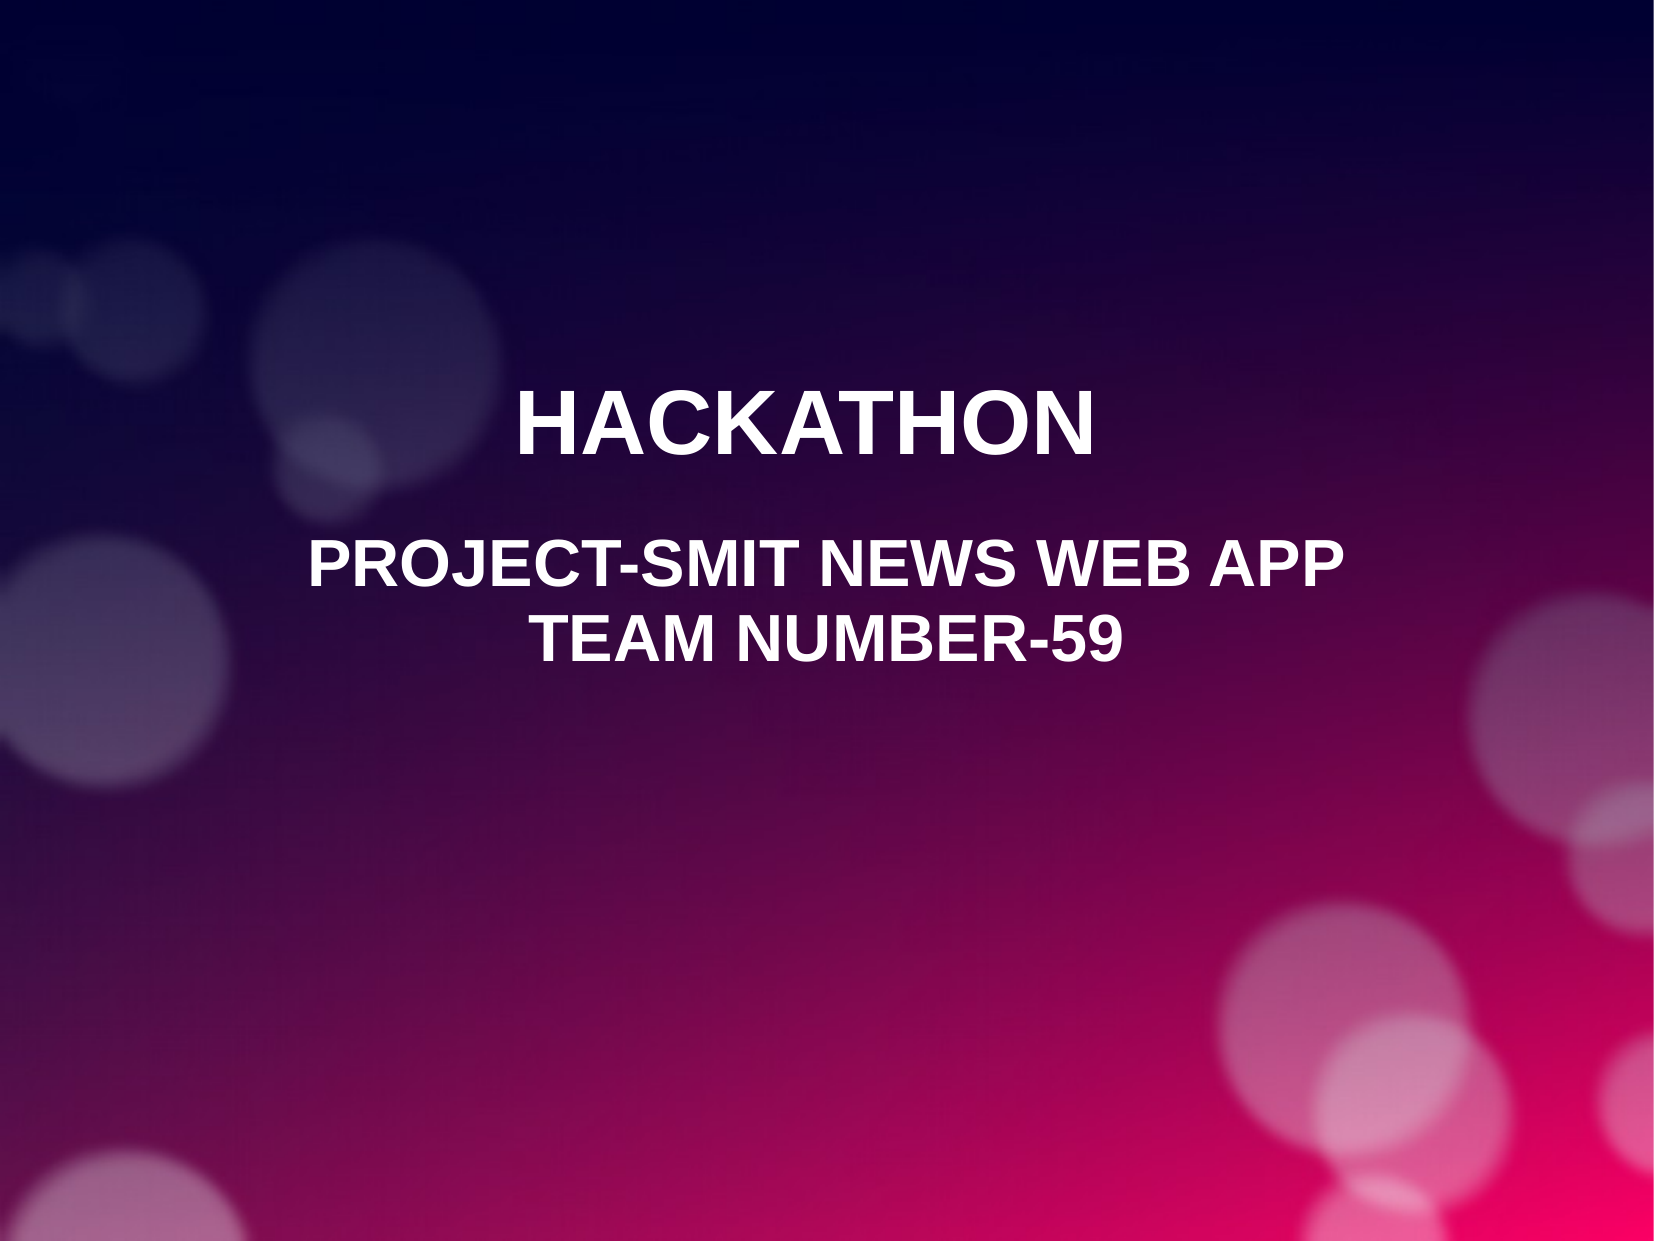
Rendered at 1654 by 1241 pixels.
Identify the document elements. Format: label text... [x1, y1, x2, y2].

subtitle PROJECT-SMIT NEWS WEB APP TEAM NUMBER-59 [82, 342, 1571, 785]
title HACKATHON [106, 318, 1595, 527]
picture [0, 0, 1654, 1241]
